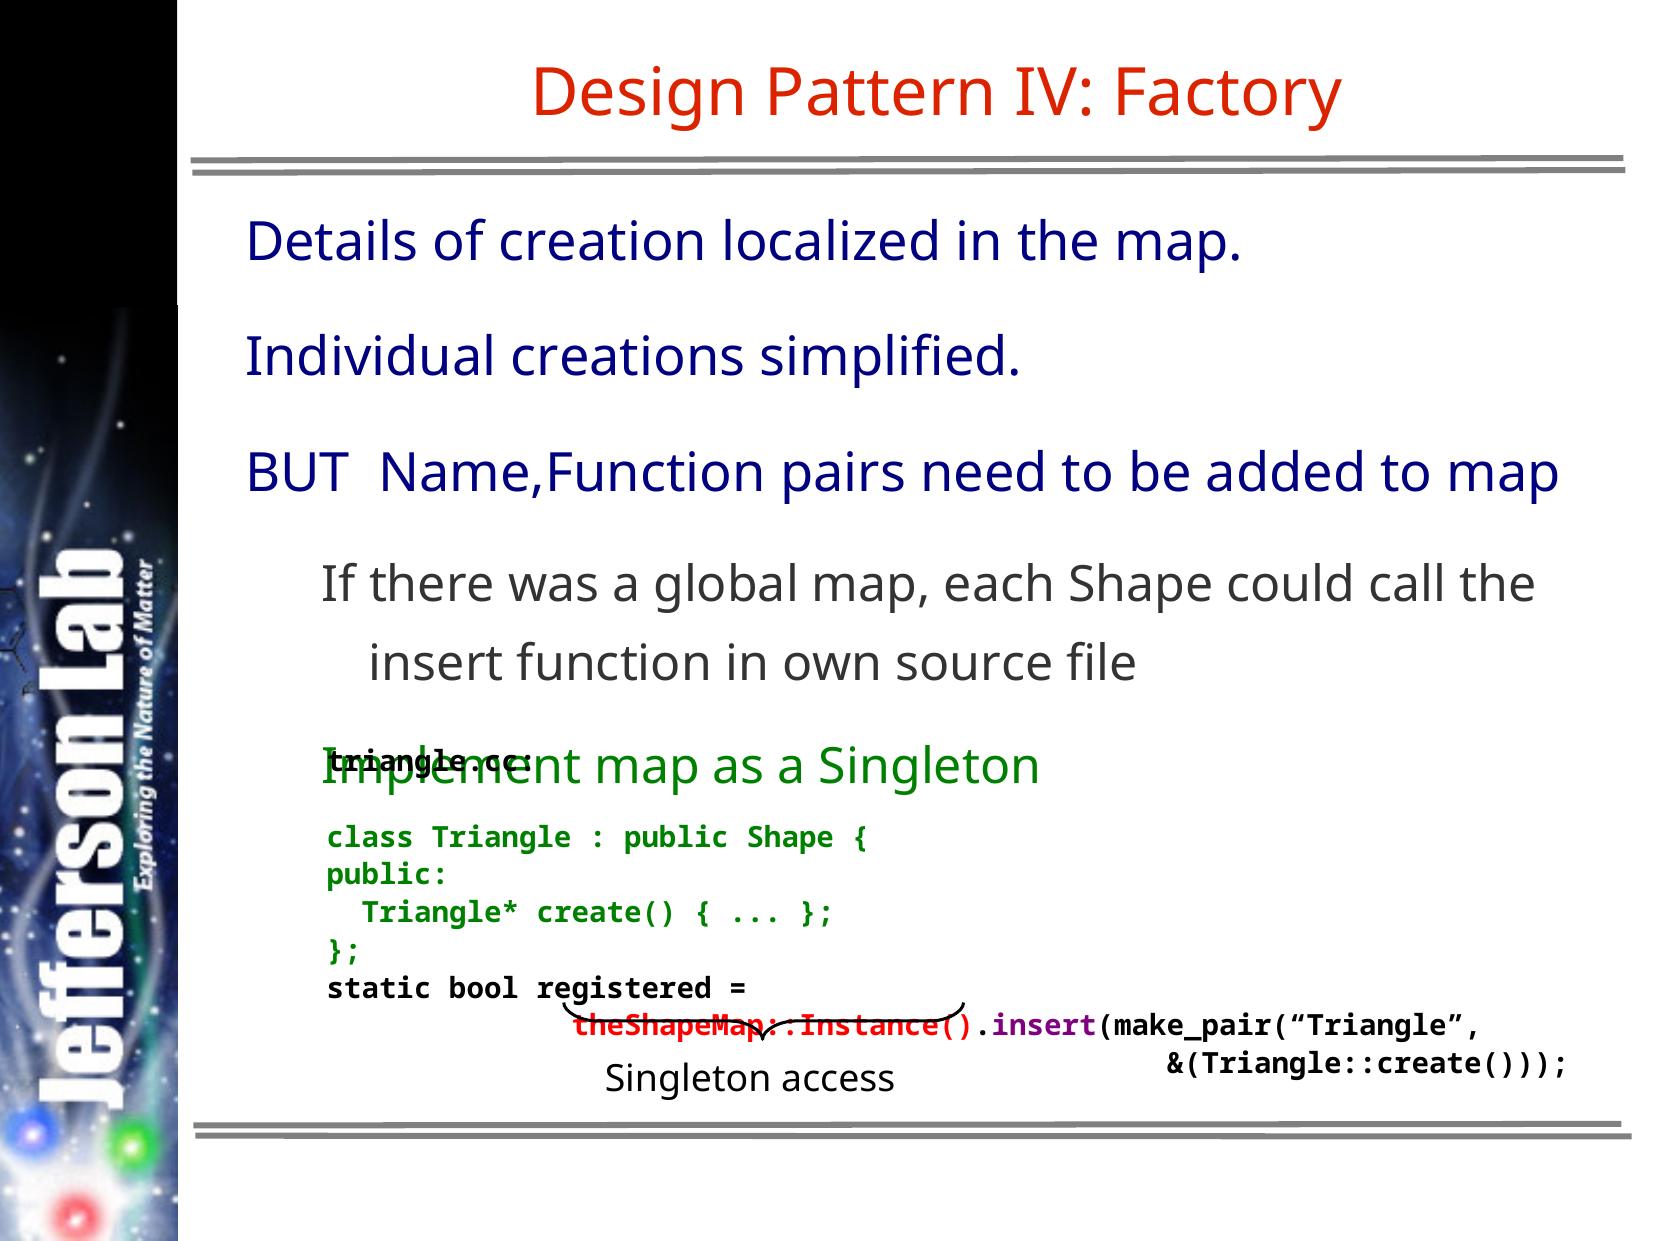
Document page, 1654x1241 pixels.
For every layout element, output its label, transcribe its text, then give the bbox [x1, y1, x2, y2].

picture [0, 308, 178, 1241]
list Details of creation localized in the map. Individual creations simplified. BUT Name,Function pairs need to be added to map If there was a global map, each Shape could call the insert function in own source file Implement map as a Singleton [227, 190, 1628, 739]
title Design Pattern IV: Factory [235, 17, 1638, 149]
text_box Singleton access [588, 1034, 958, 1112]
text_box triangle.cc: class Triangle : public Shape { public: Triangle* create() { ... }; }; static bool registered = theShapeMap::Instance().insert(make_pair(“Triangle”, &(Triangle::create())); [310, 732, 1600, 1091]
